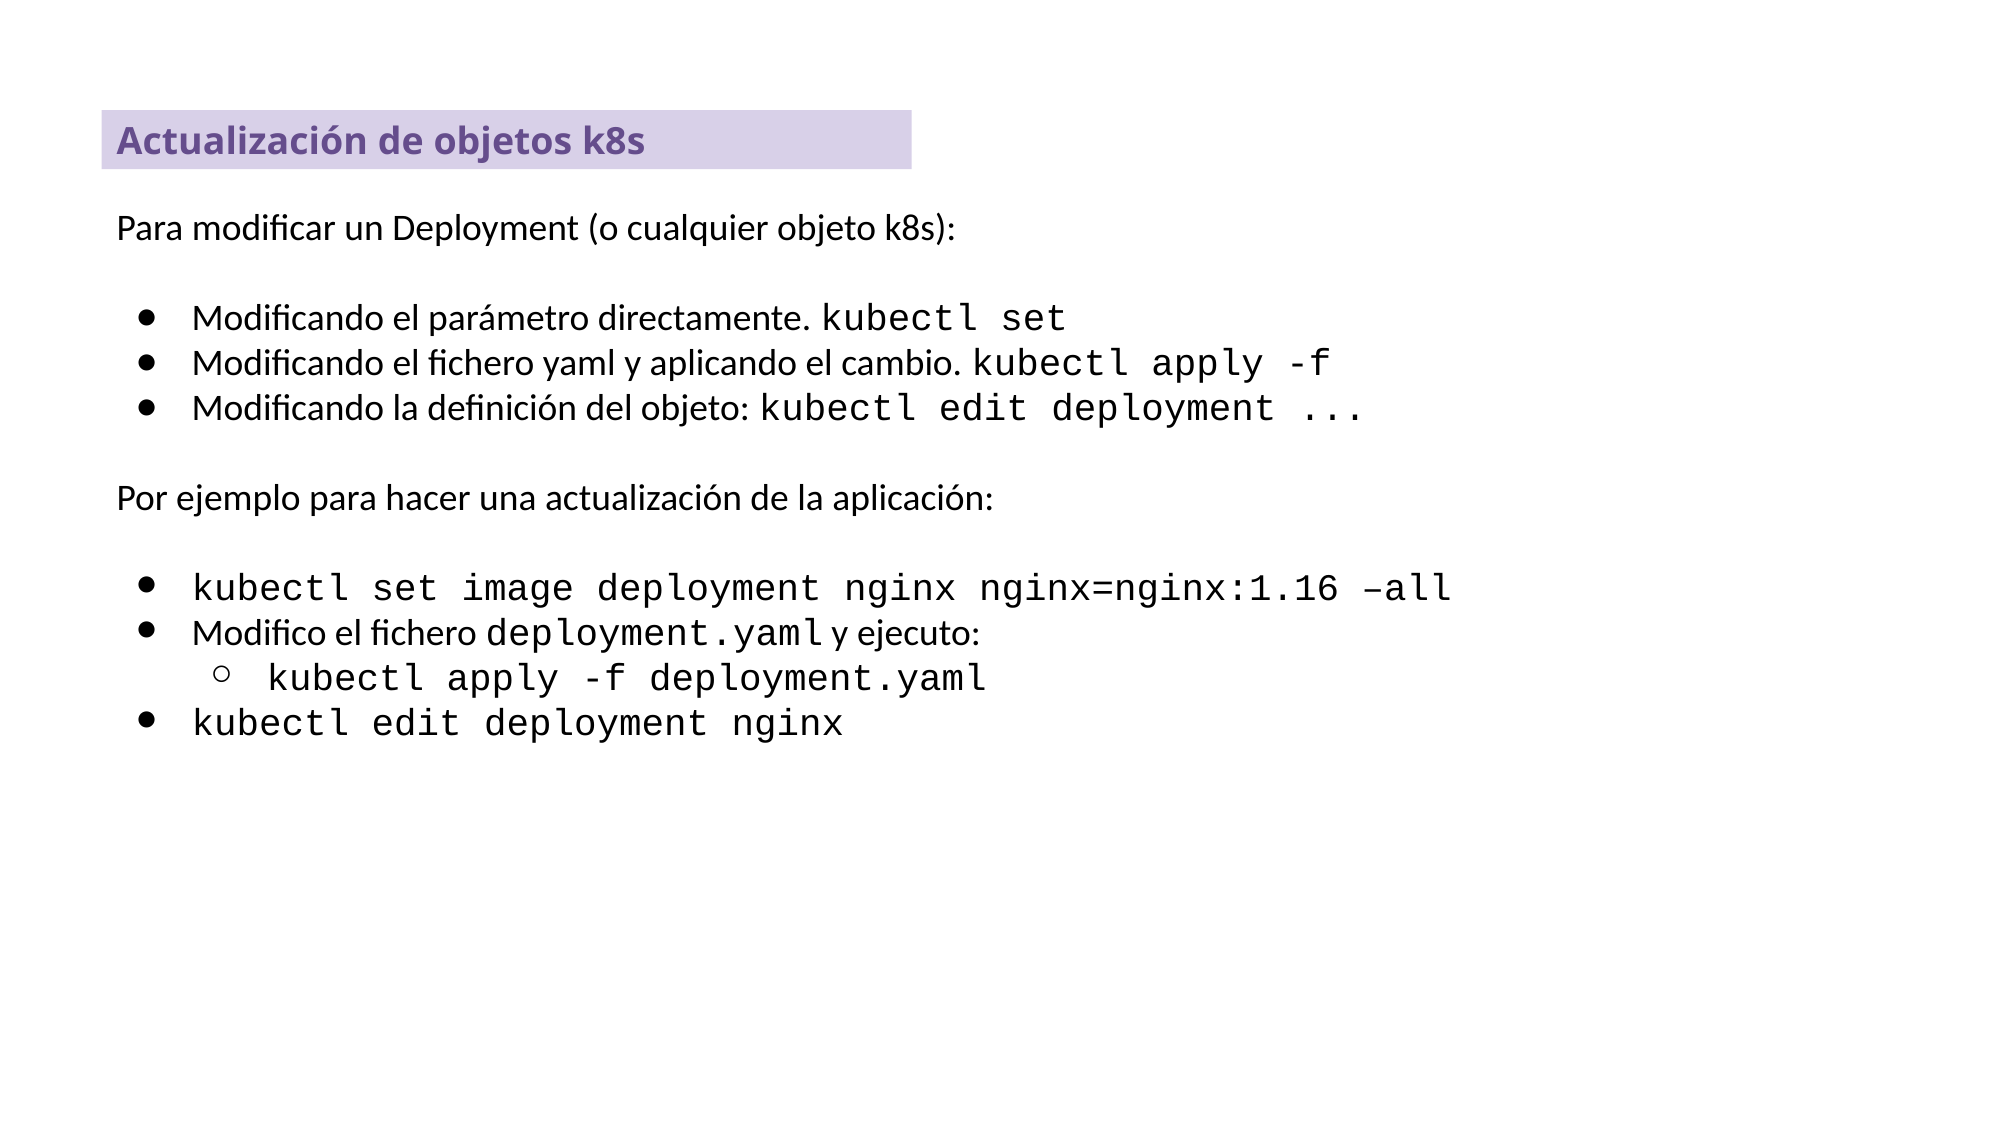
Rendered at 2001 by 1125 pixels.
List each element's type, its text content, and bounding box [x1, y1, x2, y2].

text_box Para modificar un Deployment (o cualquier objeto k8s): Modificando el parámetro directamente. kubectl set Modificando el fichero yaml y aplicando el cambio. kubectl apply -f Modificando la definición del objeto: kubectl edit deployment ... Por ejemplo para hacer una actualización de la aplicación: kubectl set image deployment nginx nginx=nginx:1.16 –all Modifico el fichero deployment.yaml y ejecuto: kubectl apply -f deployment.yaml kubectl edit deployment nginx [101, 195, 1799, 901]
text_box Actualización de objetos k8s [101, 110, 912, 170]
